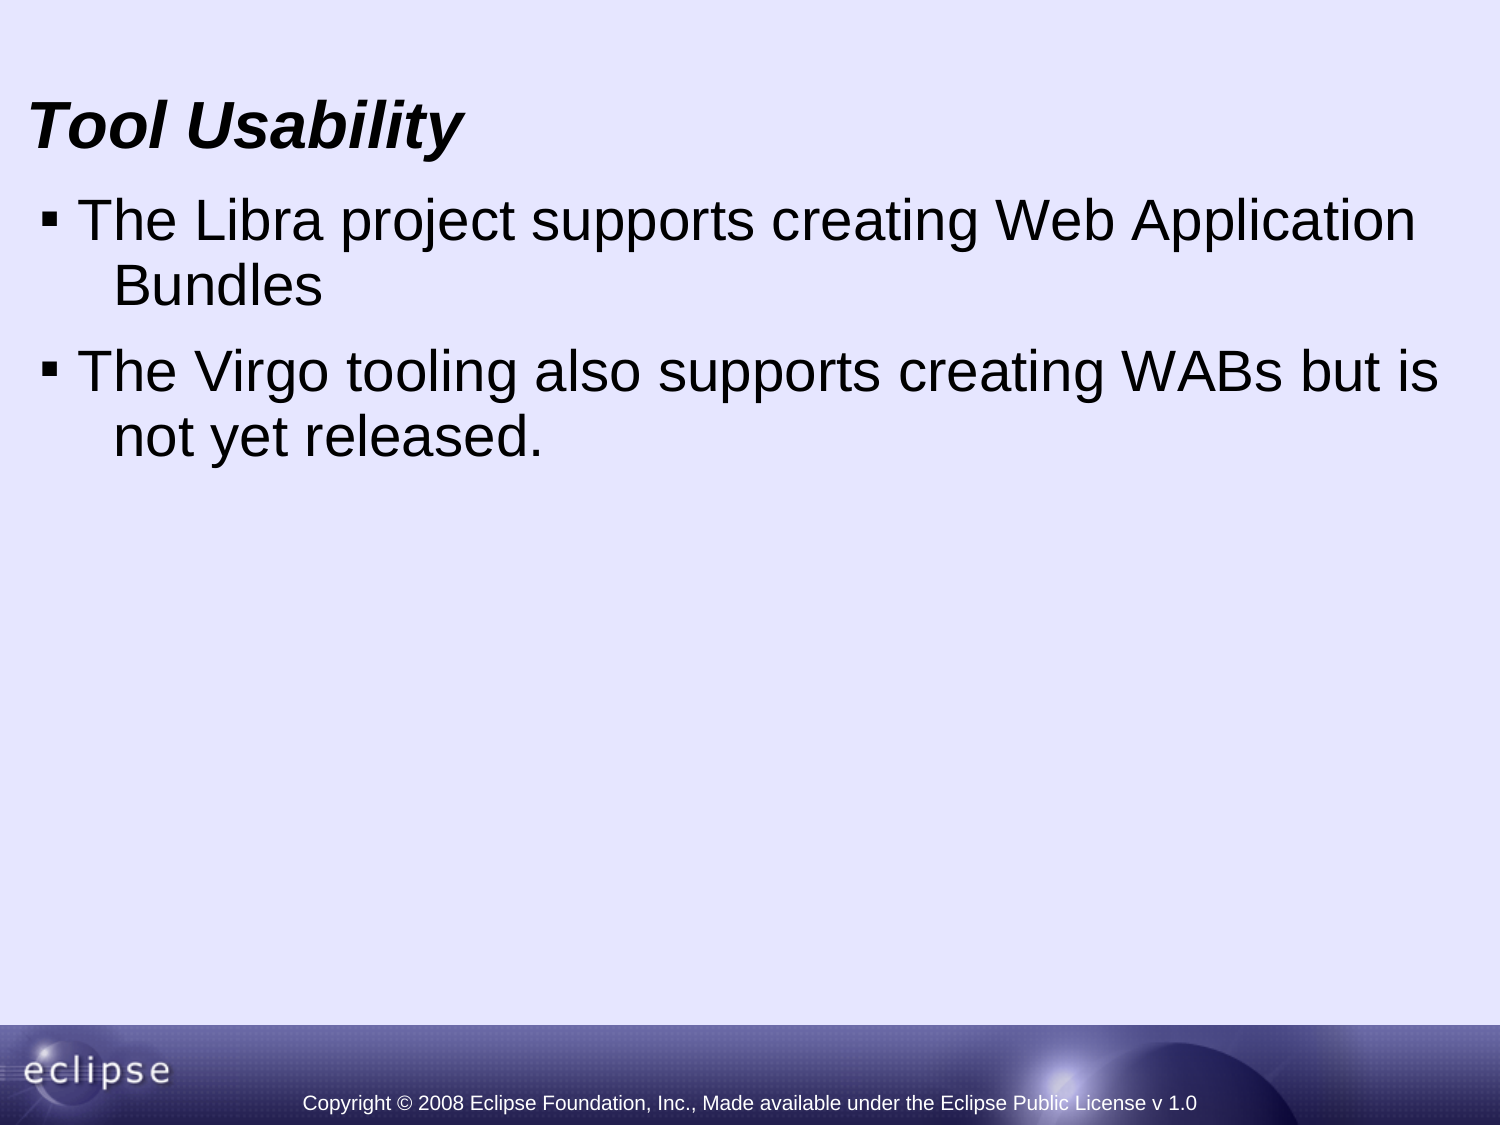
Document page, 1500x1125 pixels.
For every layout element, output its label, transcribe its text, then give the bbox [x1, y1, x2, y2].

title Tool Usability [26, 84, 1474, 172]
picture [0, 1025, 1500, 1125]
list The Libra project supports creating Web Application Bundles The Virgo tooling also supports creating WABs but is not yet released. [37, 187, 1463, 1021]
